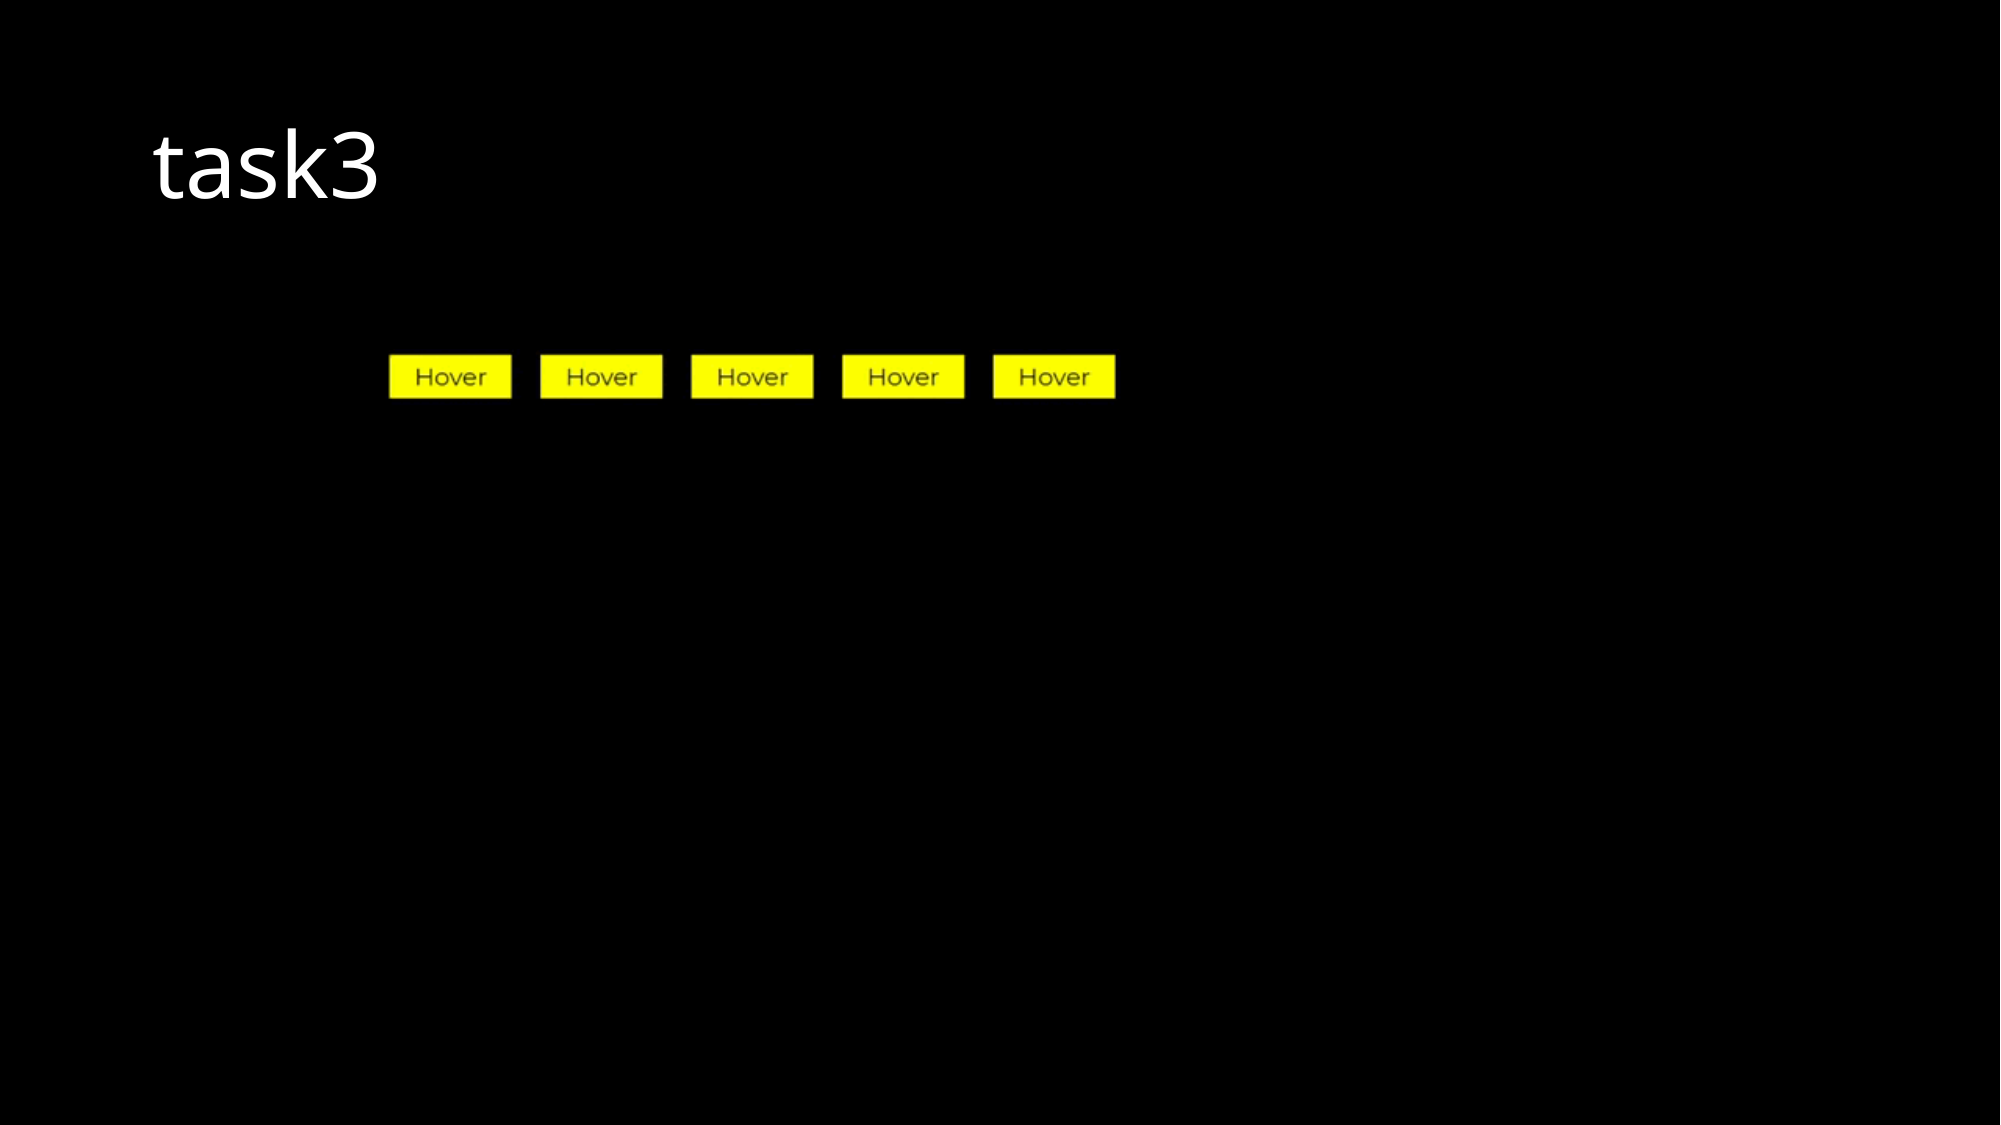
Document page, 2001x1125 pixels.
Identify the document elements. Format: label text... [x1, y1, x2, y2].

picture [195, 349, 1274, 957]
title task3 [137, 59, 1863, 278]
